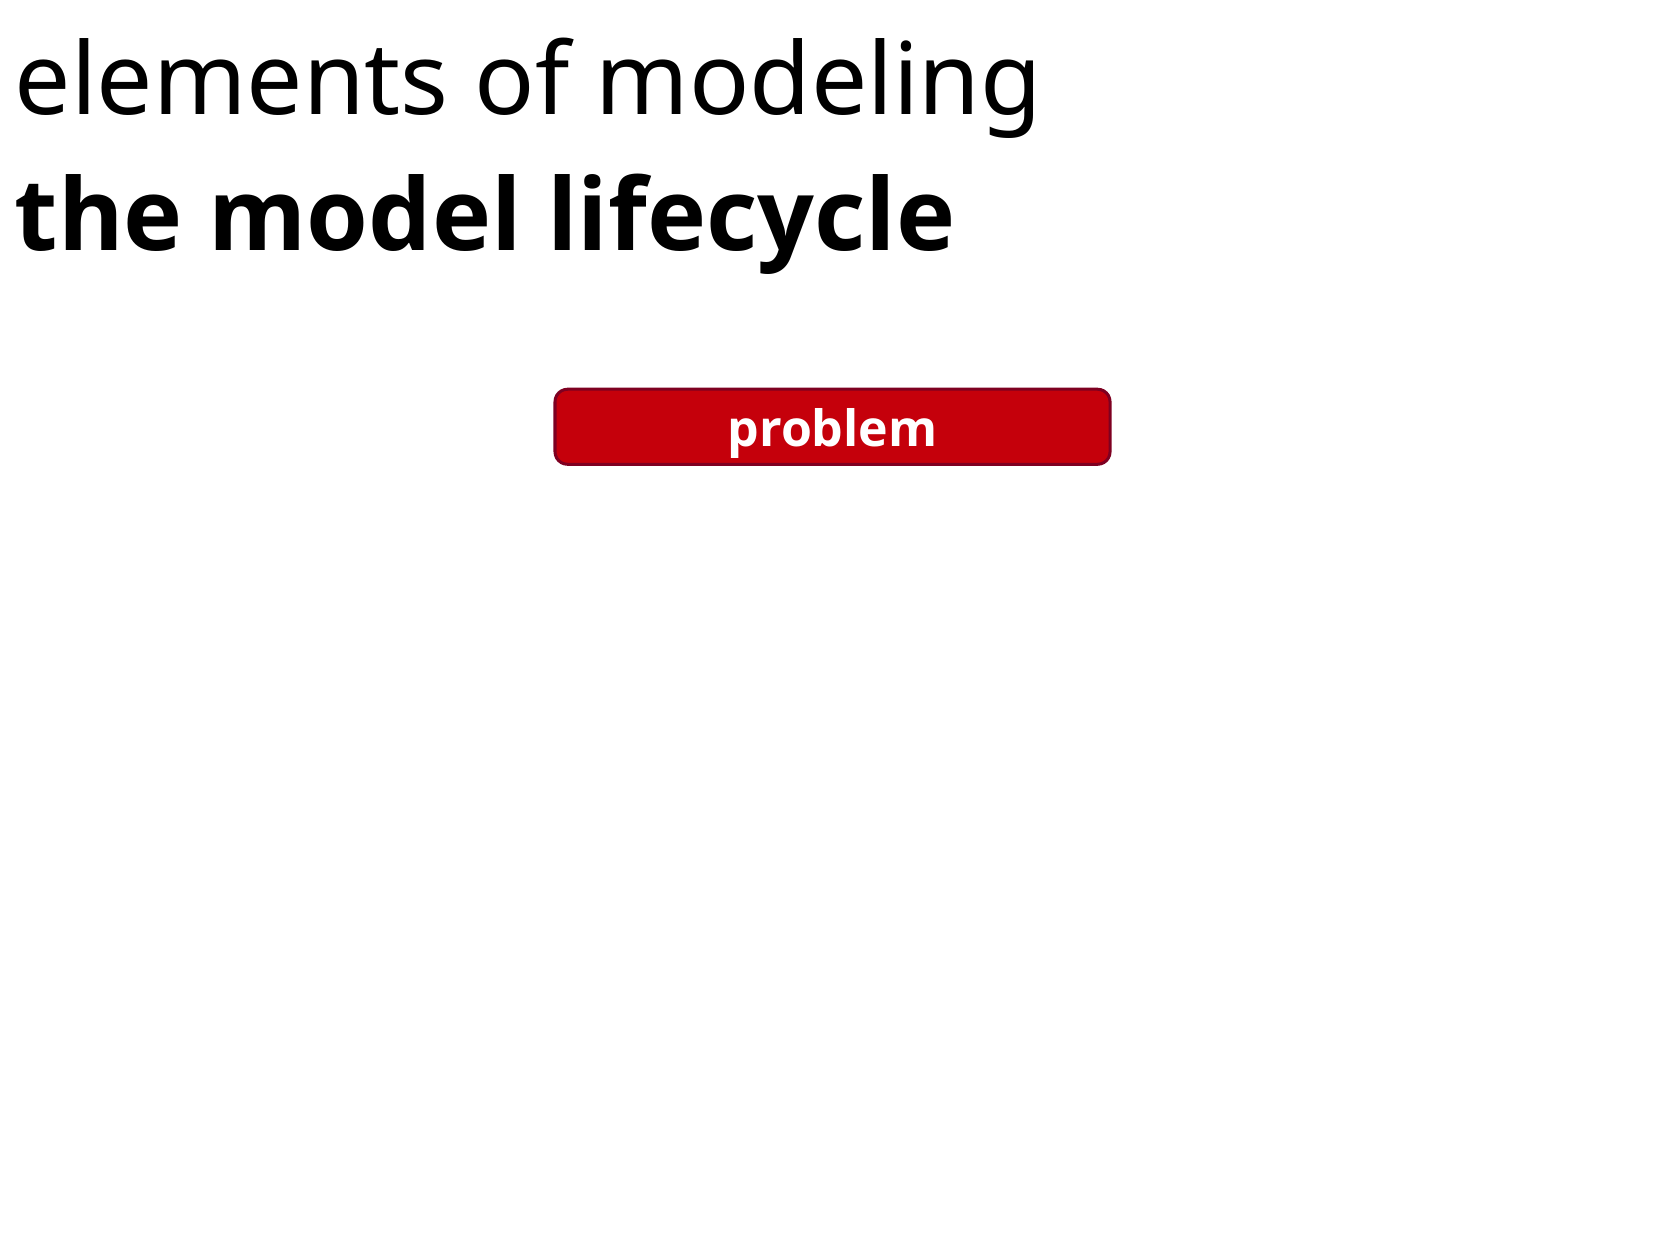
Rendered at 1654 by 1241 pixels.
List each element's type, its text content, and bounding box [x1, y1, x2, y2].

text_box elements of modeling the model lifecycle [0, 0, 1121, 279]
text_box problem [555, 389, 1111, 465]
